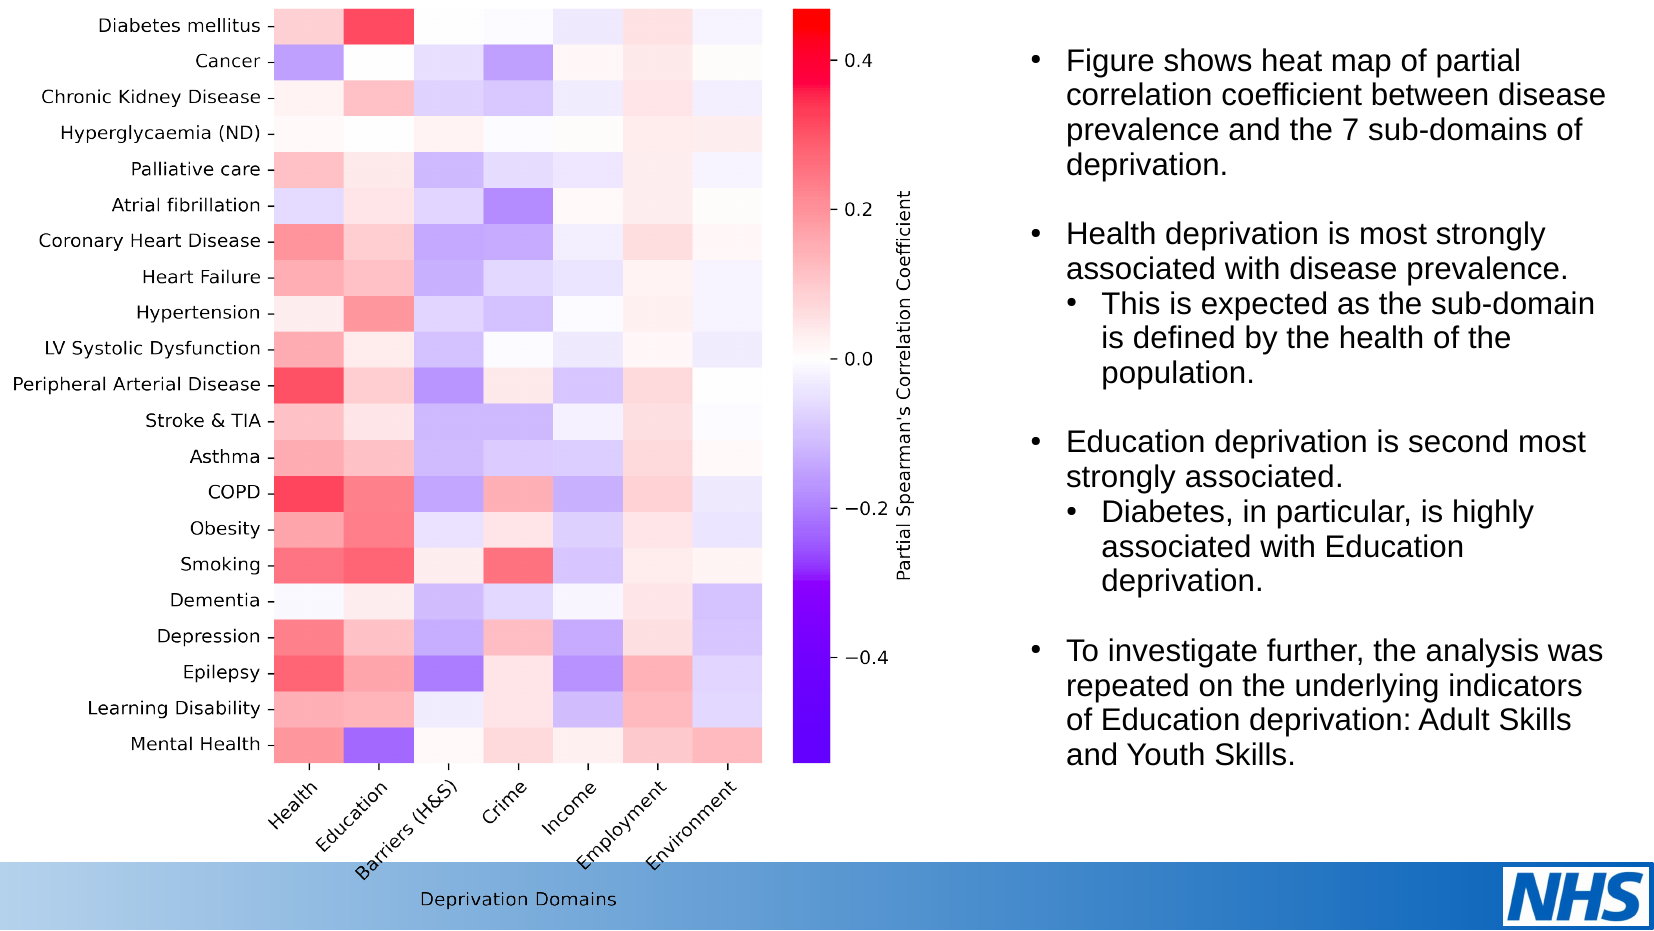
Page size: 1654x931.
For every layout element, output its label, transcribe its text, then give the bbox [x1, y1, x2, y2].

picture [0, 0, 934, 931]
picture [1503, 867, 1649, 926]
text_box Figure shows heat map of partial correlation coefficient between disease prevalence and the 7 sub-domains of deprivation. Health deprivation is most strongly associated with disease prevalence. This is expected as the sub-domain is defined by the health of the population. Education deprivation is second most strongly associated. Diabetes, in particular, is highly associated with Education deprivation. To investigate further, the analysis was repeated on the underlying indicators of Education deprivation: Adult Skills and Youth Skills. [1015, 35, 1630, 780]
text_box [934, 862, 1654, 930]
